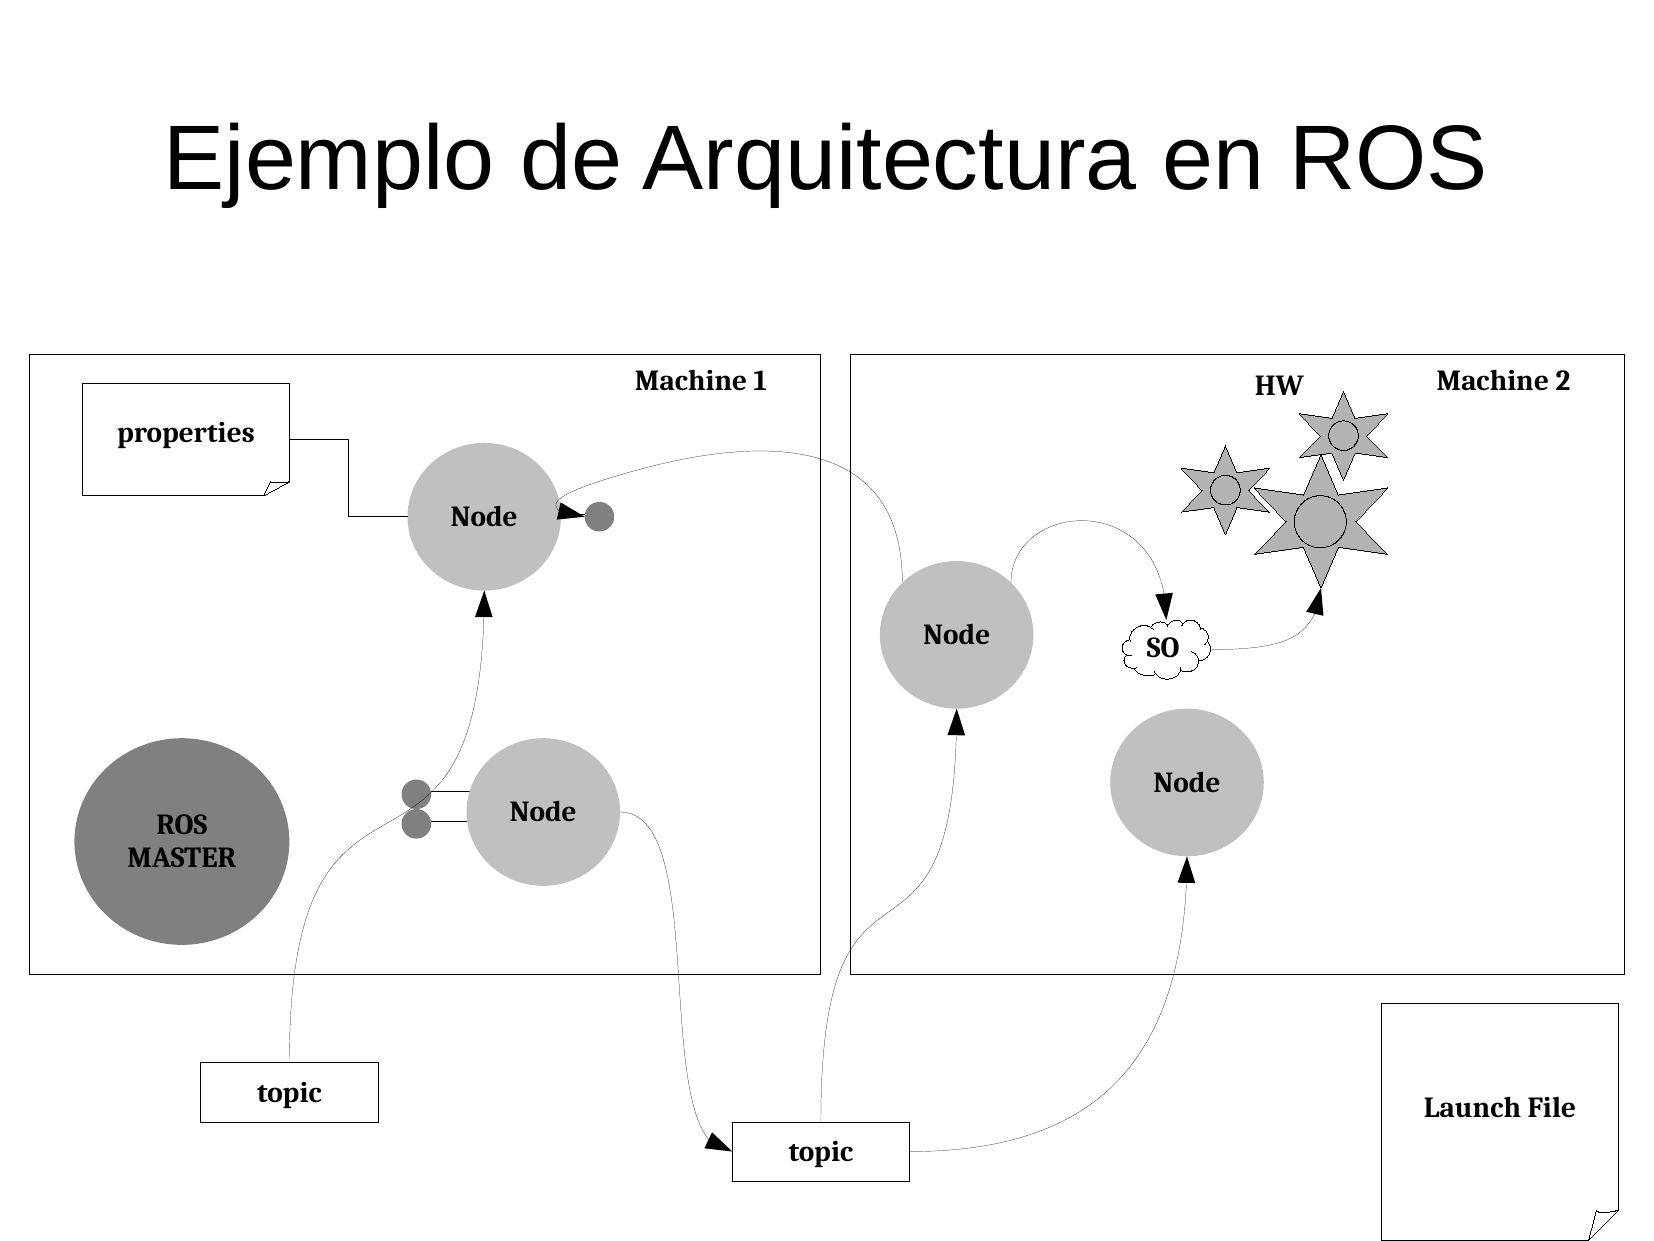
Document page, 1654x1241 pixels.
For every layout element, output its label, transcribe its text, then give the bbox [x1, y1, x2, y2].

text_box topic [732, 1122, 910, 1182]
text_box [295, 792, 678, 975]
text_box [29, 354, 821, 975]
text_box topic [200, 1062, 379, 1123]
text_box SO [1122, 620, 1211, 680]
text_box ROS MASTER [74, 738, 290, 945]
text_box Machine 2 [1421, 356, 1625, 406]
text_box Node [879, 561, 1034, 709]
title Ejemplo de Arquitectura en ROS [82, 49, 1571, 257]
text_box Node [407, 442, 561, 591]
text_box Machine 1 [620, 356, 823, 406]
text_box properties [82, 383, 290, 496]
text_box Node [466, 738, 621, 886]
text_box HW [1240, 361, 1333, 411]
text_box Launch File [1381, 1003, 1619, 1241]
text_box [850, 354, 1625, 975]
text_box [434, 452, 821, 975]
text_box [850, 473, 956, 948]
text_box Node [1110, 708, 1264, 857]
